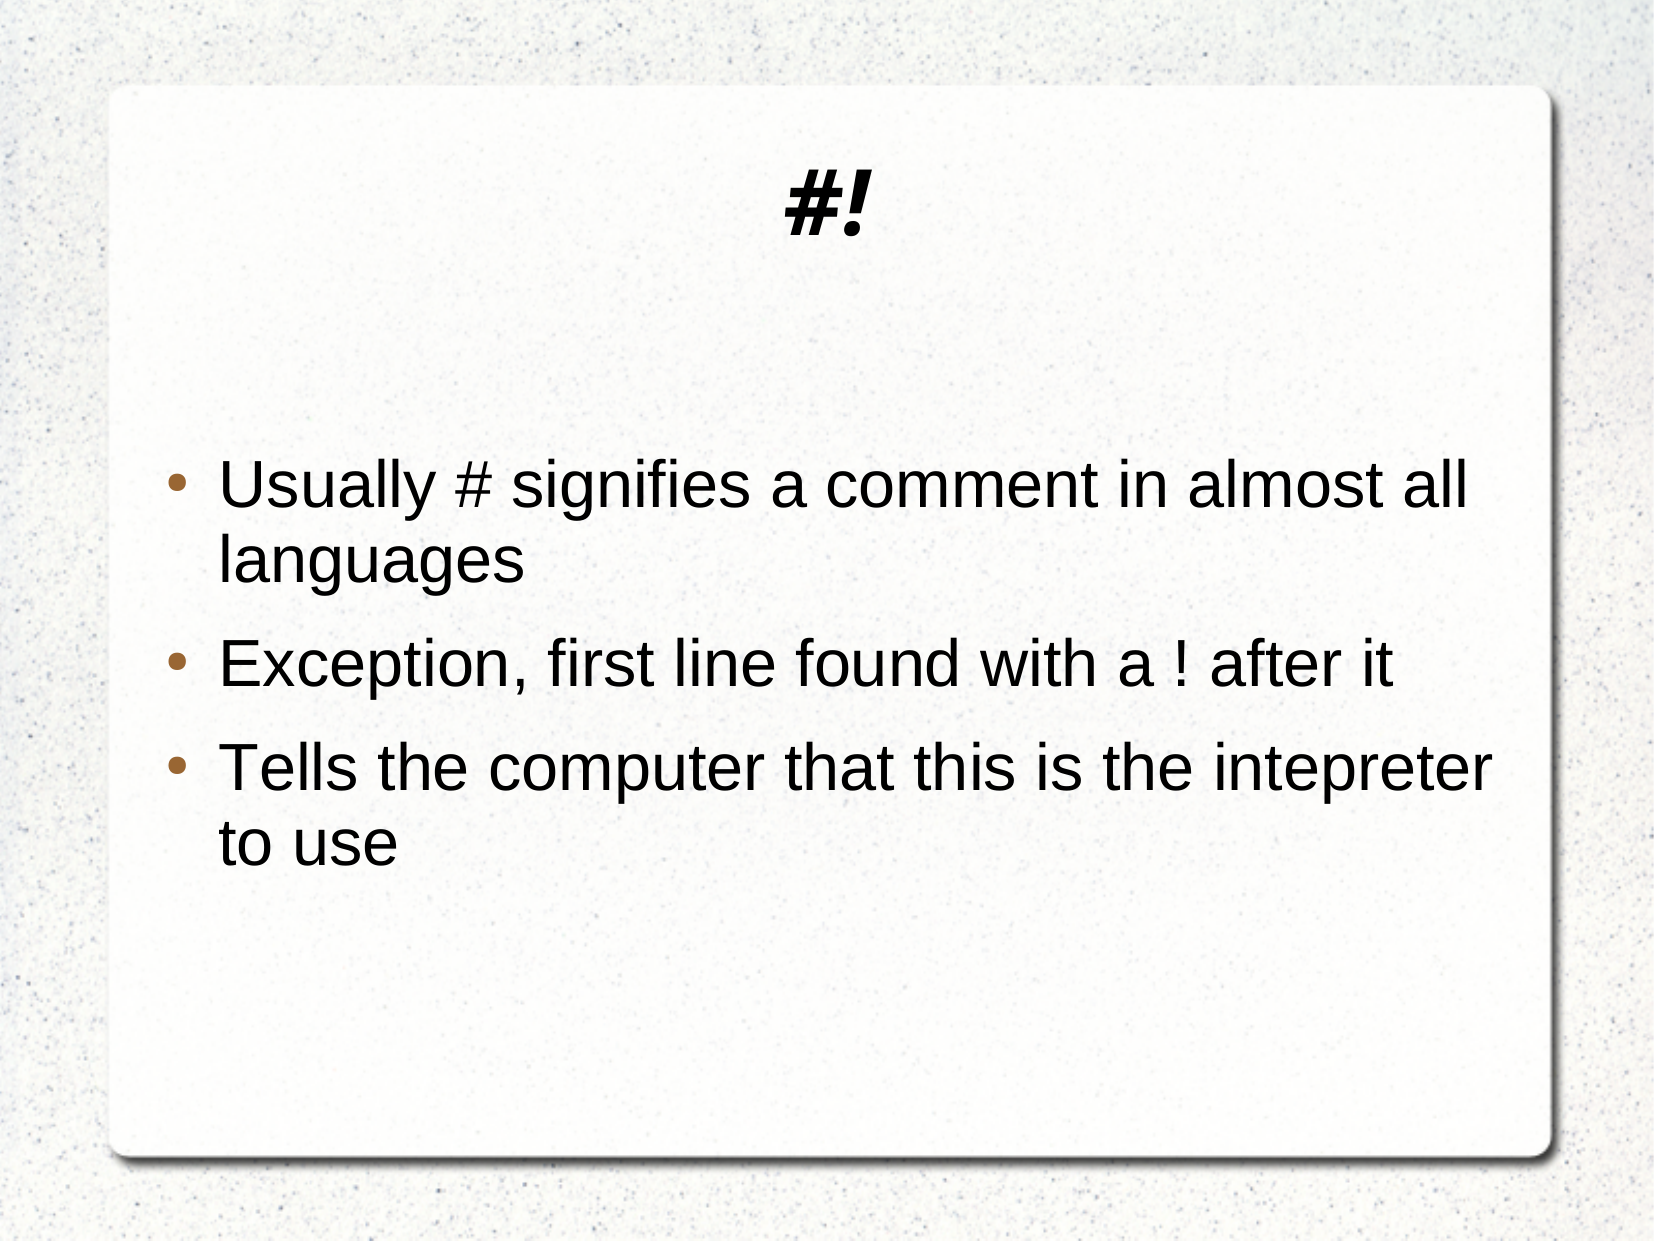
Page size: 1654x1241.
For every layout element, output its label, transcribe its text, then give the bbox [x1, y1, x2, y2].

list Usually # signifies a comment in almost all languages Exception, first line found with a ! after it Tells the computer that this is the intepreter to use [147, 342, 1506, 978]
picture [0, 0, 1654, 1241]
title #! [118, 96, 1536, 304]
